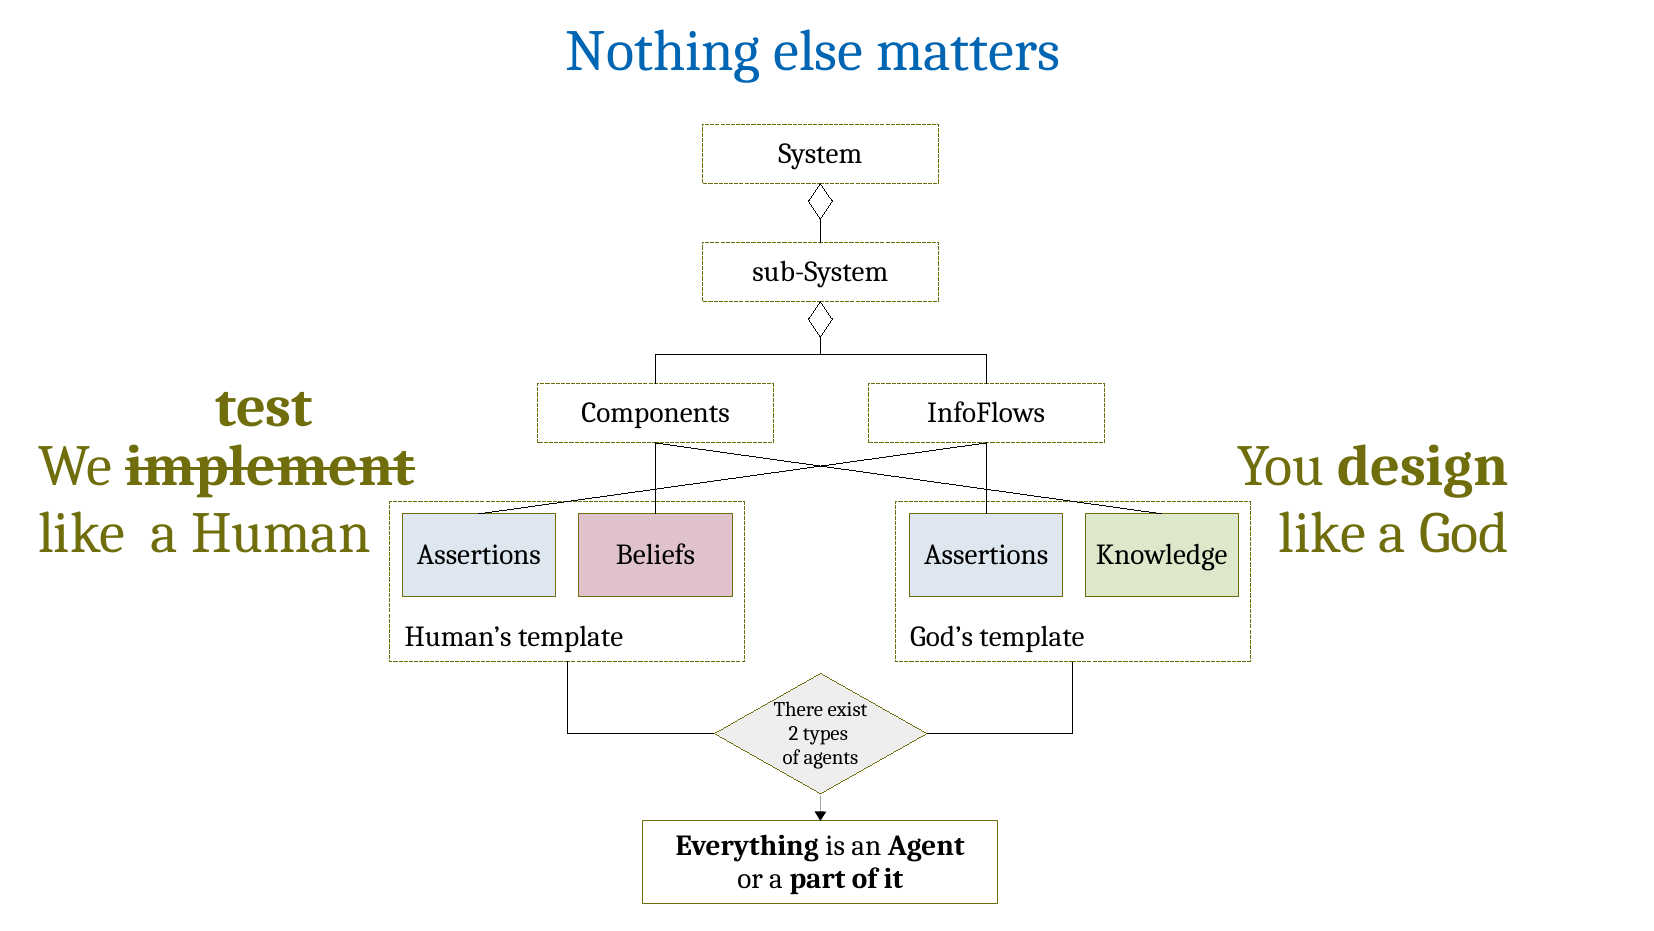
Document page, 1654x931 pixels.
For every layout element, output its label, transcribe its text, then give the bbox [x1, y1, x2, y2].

text_box sub-System [702, 242, 939, 302]
text_box We implement like a Human [23, 425, 449, 579]
text_box test [200, 366, 343, 450]
text_box God’s template [895, 501, 1251, 662]
text_box You design like a God [1192, 425, 1524, 577]
text_box Nothing else matters [550, 10, 1103, 94]
text_box System [702, 124, 939, 184]
text_box Components [537, 383, 774, 443]
text_box Everything is an Agent or a part of it [642, 820, 998, 904]
text_box Assertions [909, 513, 1063, 597]
text_box Beliefs [578, 513, 733, 597]
text_box Human’s template [389, 501, 745, 662]
text_box Assertions [402, 513, 556, 597]
text_box InfoFlows [868, 383, 1105, 443]
text_box Knowledge [1085, 513, 1239, 597]
text_box There exist 2 types of agents [714, 673, 927, 794]
